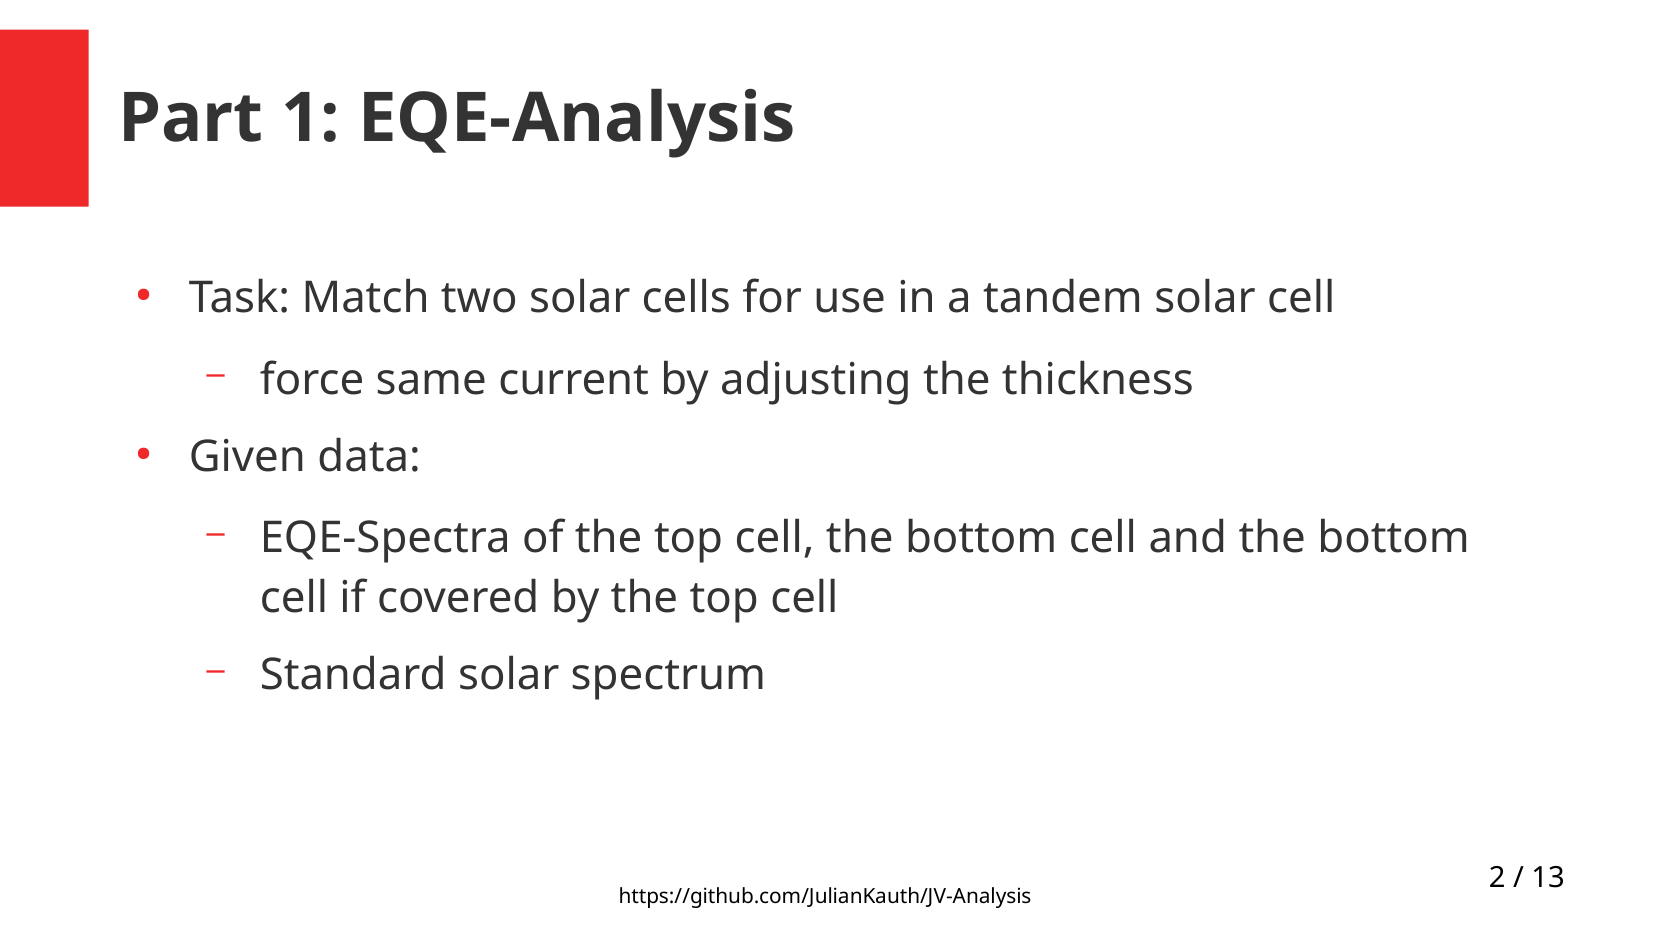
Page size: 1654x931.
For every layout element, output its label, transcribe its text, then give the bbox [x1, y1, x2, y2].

list Task: Match two solar cells for use in a tandem solar cell force same current by adjusting the thickness Given data: EQE-Spectra of the top cell, the bottom cell and the bottom cell if covered by the top cell Standard solar spectrum [118, 265, 1536, 806]
title Part 1: EQE-Analysis [118, 37, 1571, 193]
